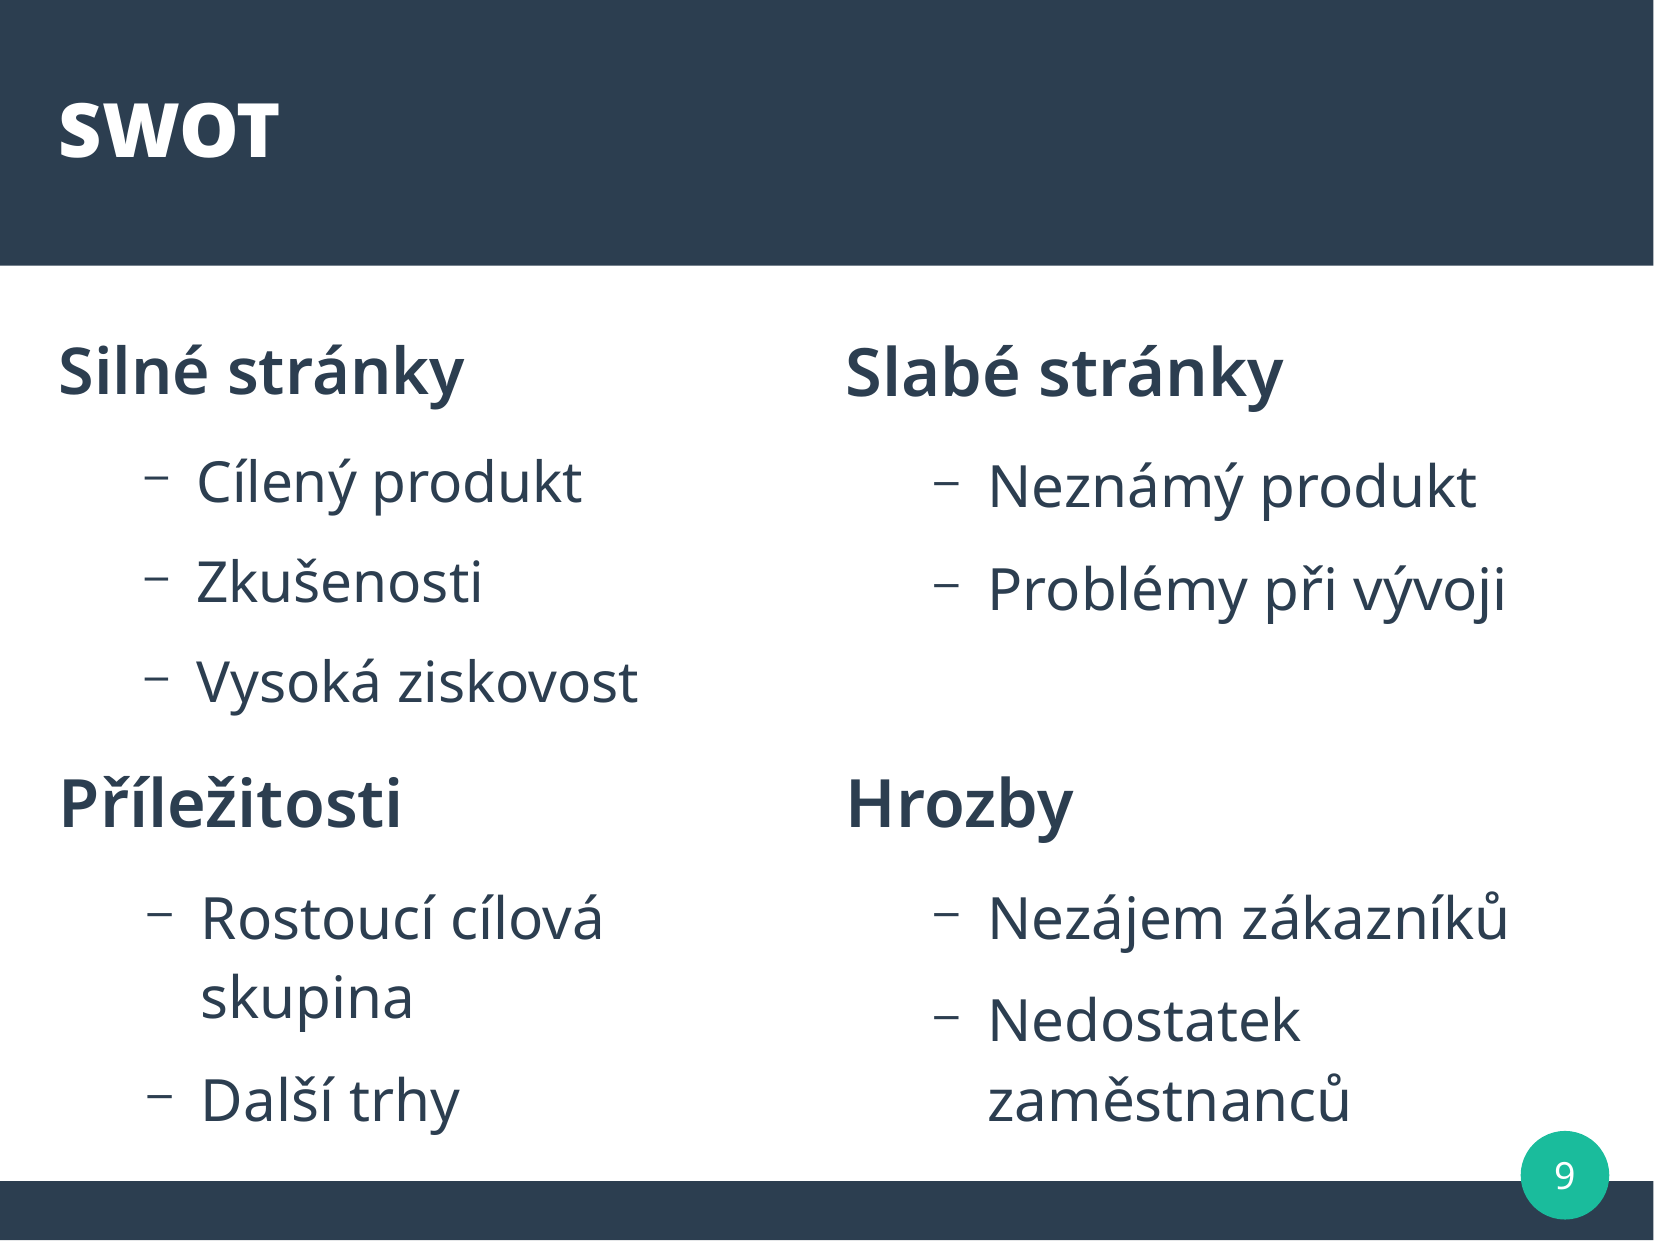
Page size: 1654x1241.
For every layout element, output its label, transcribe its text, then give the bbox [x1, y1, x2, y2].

list Slabé stránky Neznámý produkt Problémy při vývoji [845, 324, 1596, 720]
list Příležitosti Rostoucí cílová skupina Další trhy [59, 756, 809, 1151]
list Hrozby Nezájem zákazníků Nedostatek zaměstnanců [845, 756, 1596, 1151]
list Silné stránky Cílený produkt Zkušenosti Vysoká ziskovost [59, 324, 809, 720]
title SWOT [59, 49, 1595, 207]
